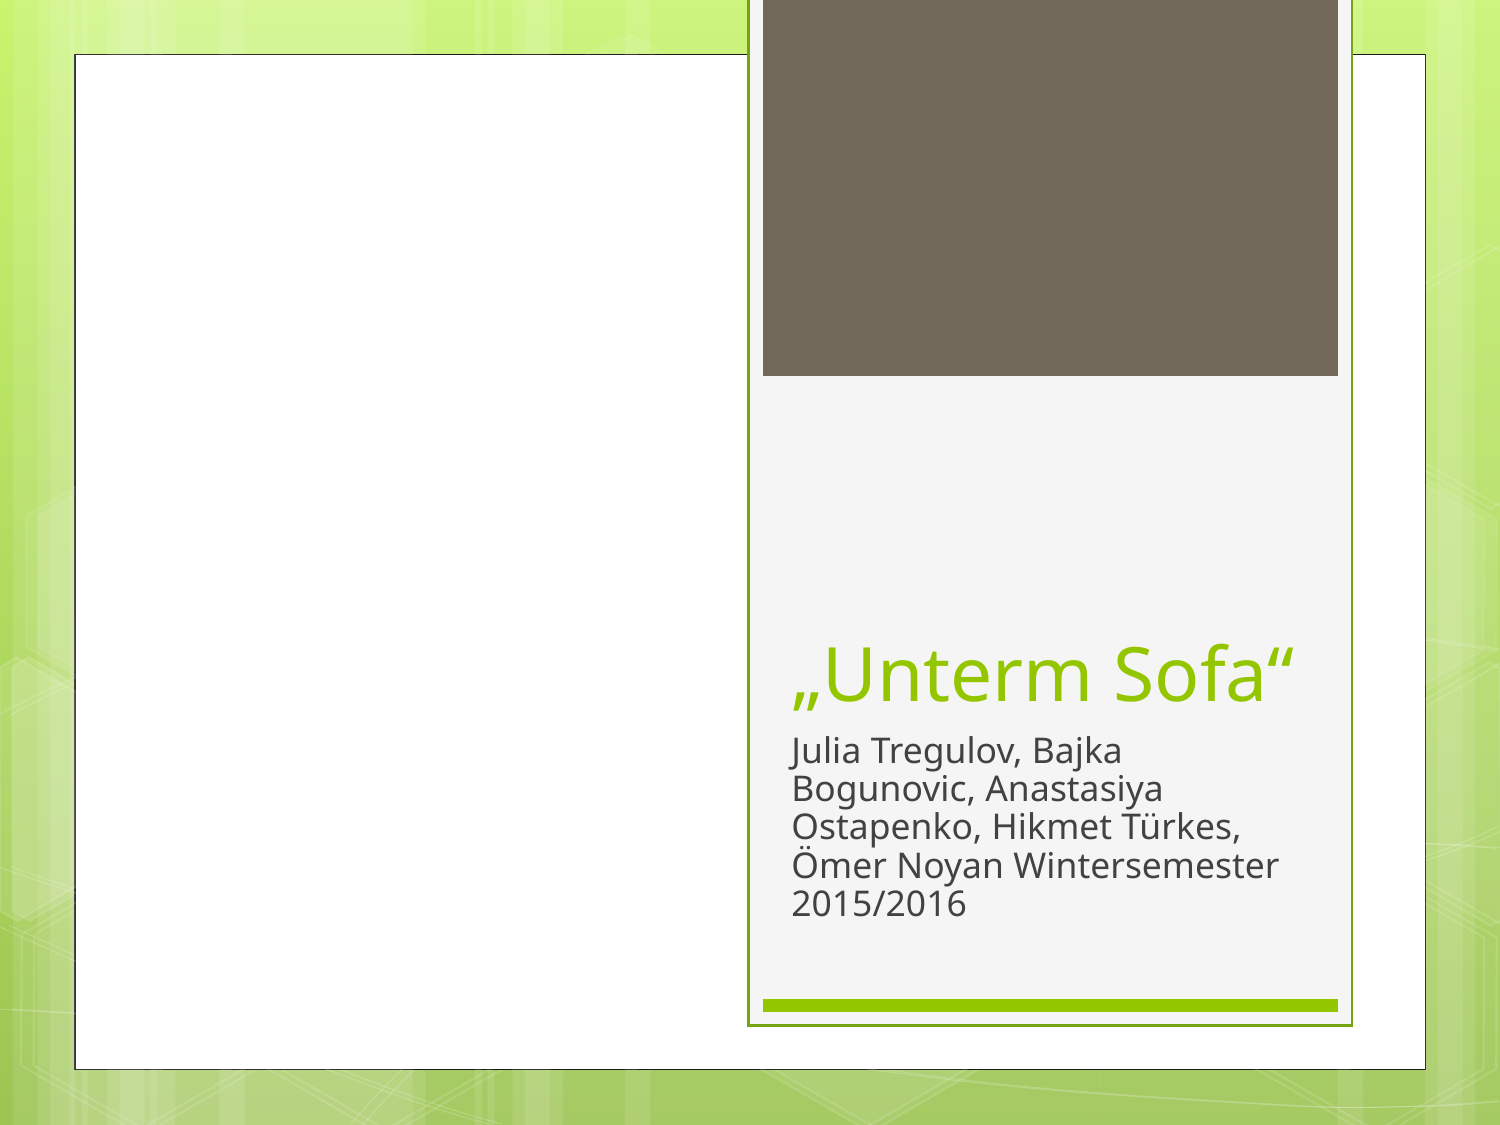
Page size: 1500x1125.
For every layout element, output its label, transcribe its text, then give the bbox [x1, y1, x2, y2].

subtitle Julia Tregulov, Bajka Bogunovic, Anastasiya Ostapenko, Hikmet Türkes, Ömer Noyan Wintersemester 2015/2016 [776, 725, 1320, 933]
title „Unterm Sofa“ [776, 444, 1321, 724]
